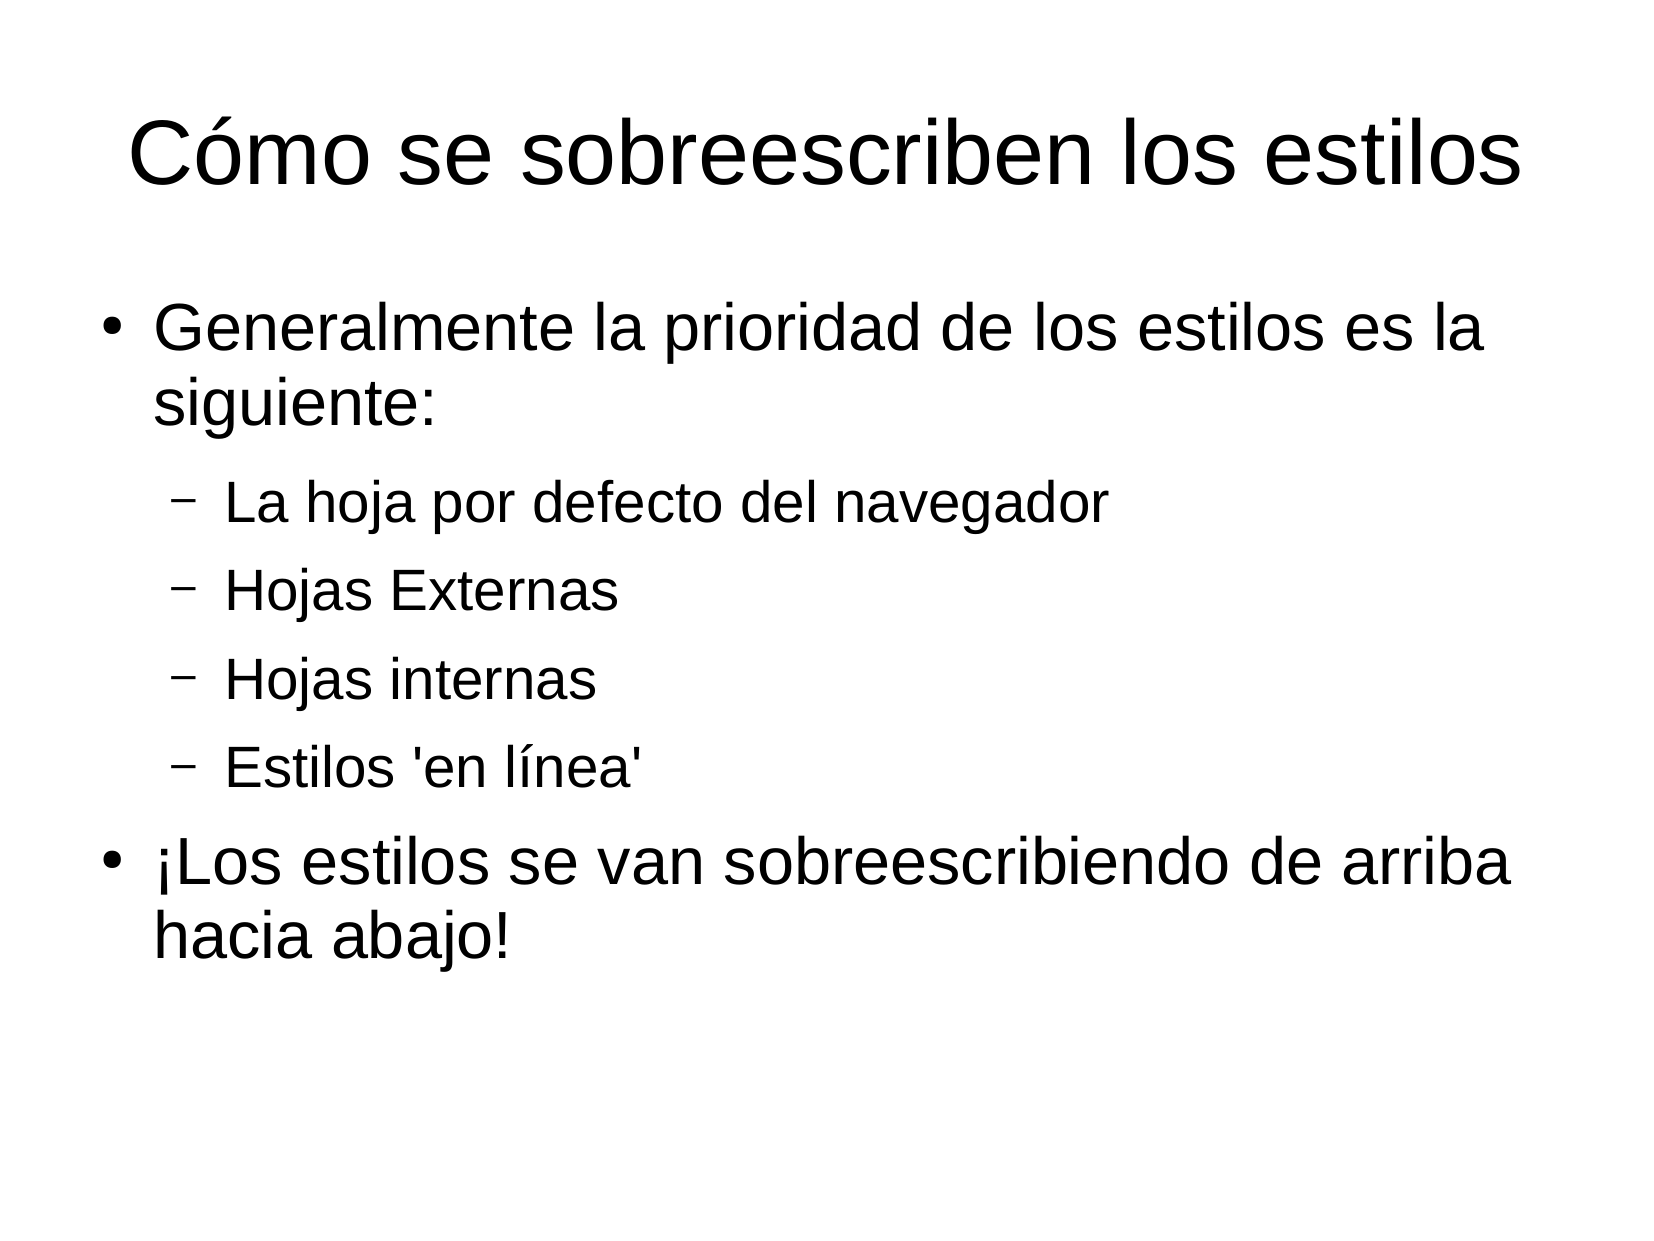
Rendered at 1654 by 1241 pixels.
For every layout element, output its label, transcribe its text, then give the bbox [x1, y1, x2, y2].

title Cómo se sobreescriben los estilos [82, 49, 1571, 257]
list Generalmente la prioridad de los estilos es la siguiente: La hoja por defecto del navegador Hojas Externas Hojas internas Estilos 'en línea' ¡Los estilos se van sobreescribiendo de arriba hacia abajo! [82, 290, 1538, 1010]
